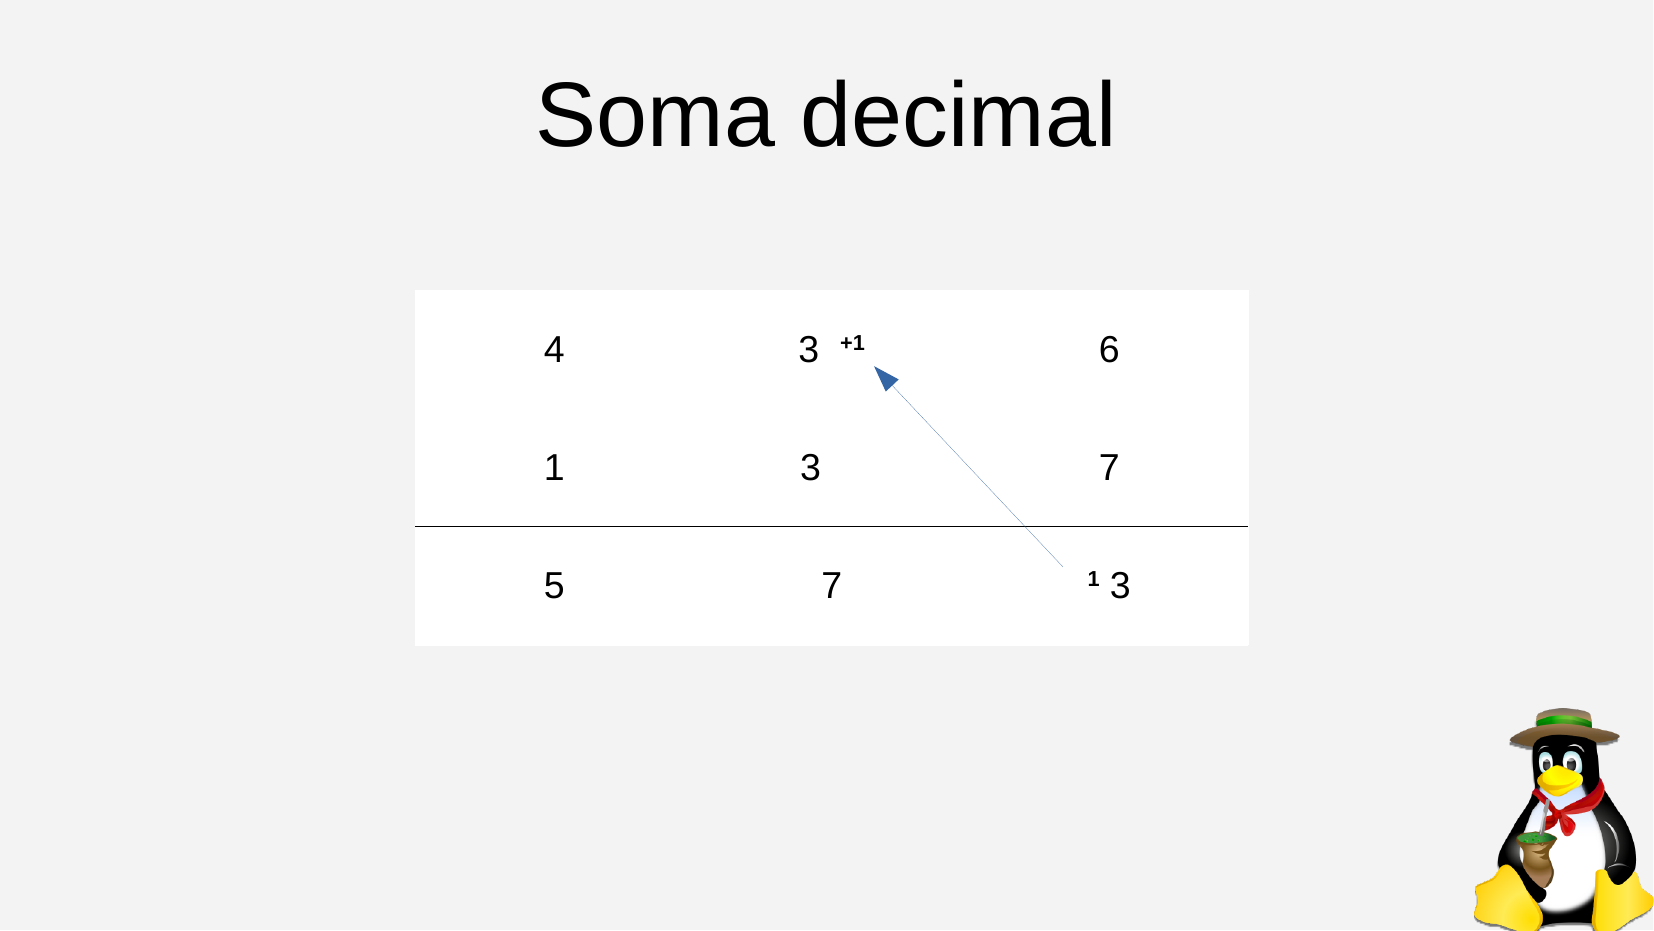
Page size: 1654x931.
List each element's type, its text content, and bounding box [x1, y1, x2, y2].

table_header 3 +1 [694, 291, 970, 408]
table_cell 3 [694, 409, 970, 526]
table_cell 3 [916, 409, 970, 466]
picture [1474, 708, 1654, 931]
table_cell 7 [971, 471, 1023, 526]
table_cell 5 [416, 527, 693, 645]
table_cell 1 3 [971, 527, 1248, 645]
table_cell 7 [971, 409, 1248, 526]
table_header 4 [416, 291, 693, 408]
table_cell 1 [416, 409, 693, 526]
table_cell 7 [694, 527, 970, 645]
table_header 6 [971, 291, 1248, 408]
title Soma decimal [82, 37, 1571, 193]
